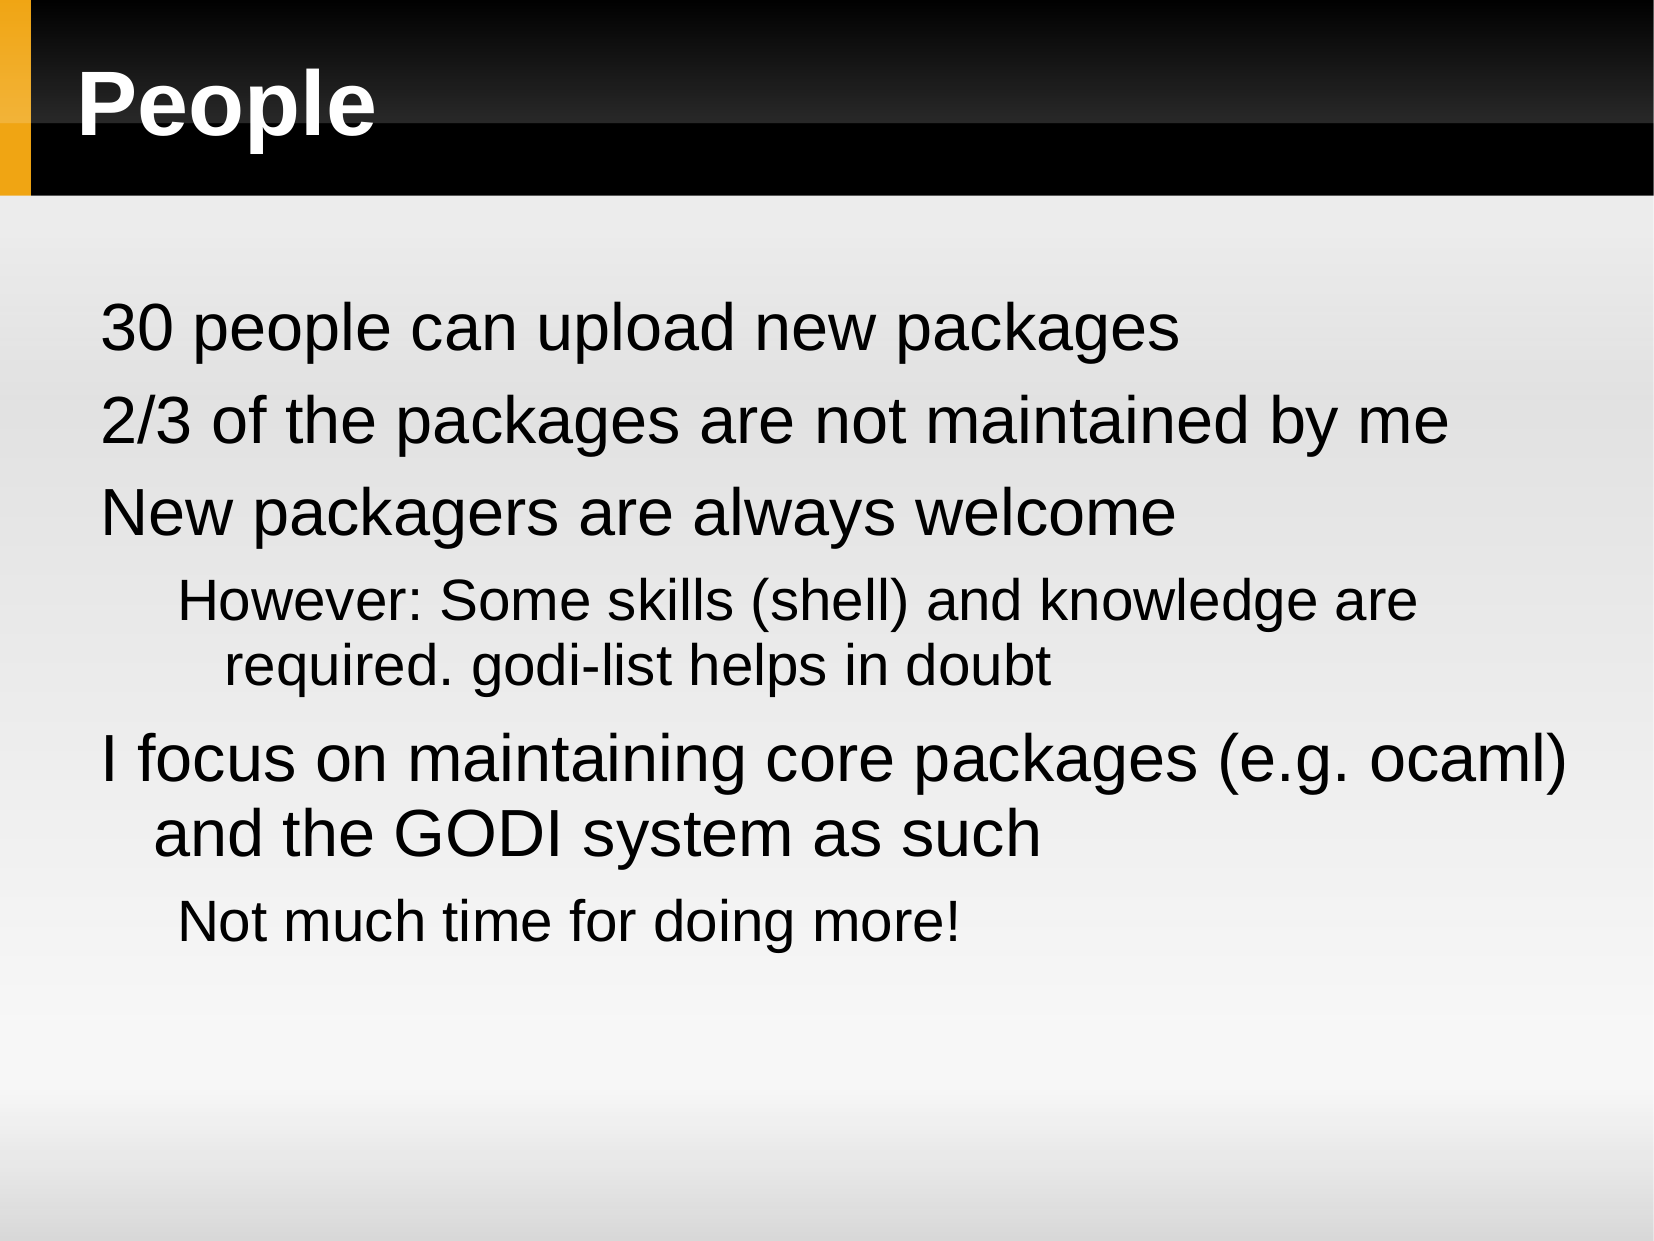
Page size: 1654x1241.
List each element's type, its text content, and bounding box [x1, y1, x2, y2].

list 30 people can upload new packages 2/3 of the packages are not maintained by me New packagers are always welcome However: Some skills (shell) and knowledge are required. godi-list helps in doubt I focus on maintaining core packages (e.g. ocaml) and the GODI system as such Not much time for doing more! [82, 290, 1571, 1094]
title People [76, 7, 1565, 200]
picture [0, 0, 1654, 1241]
